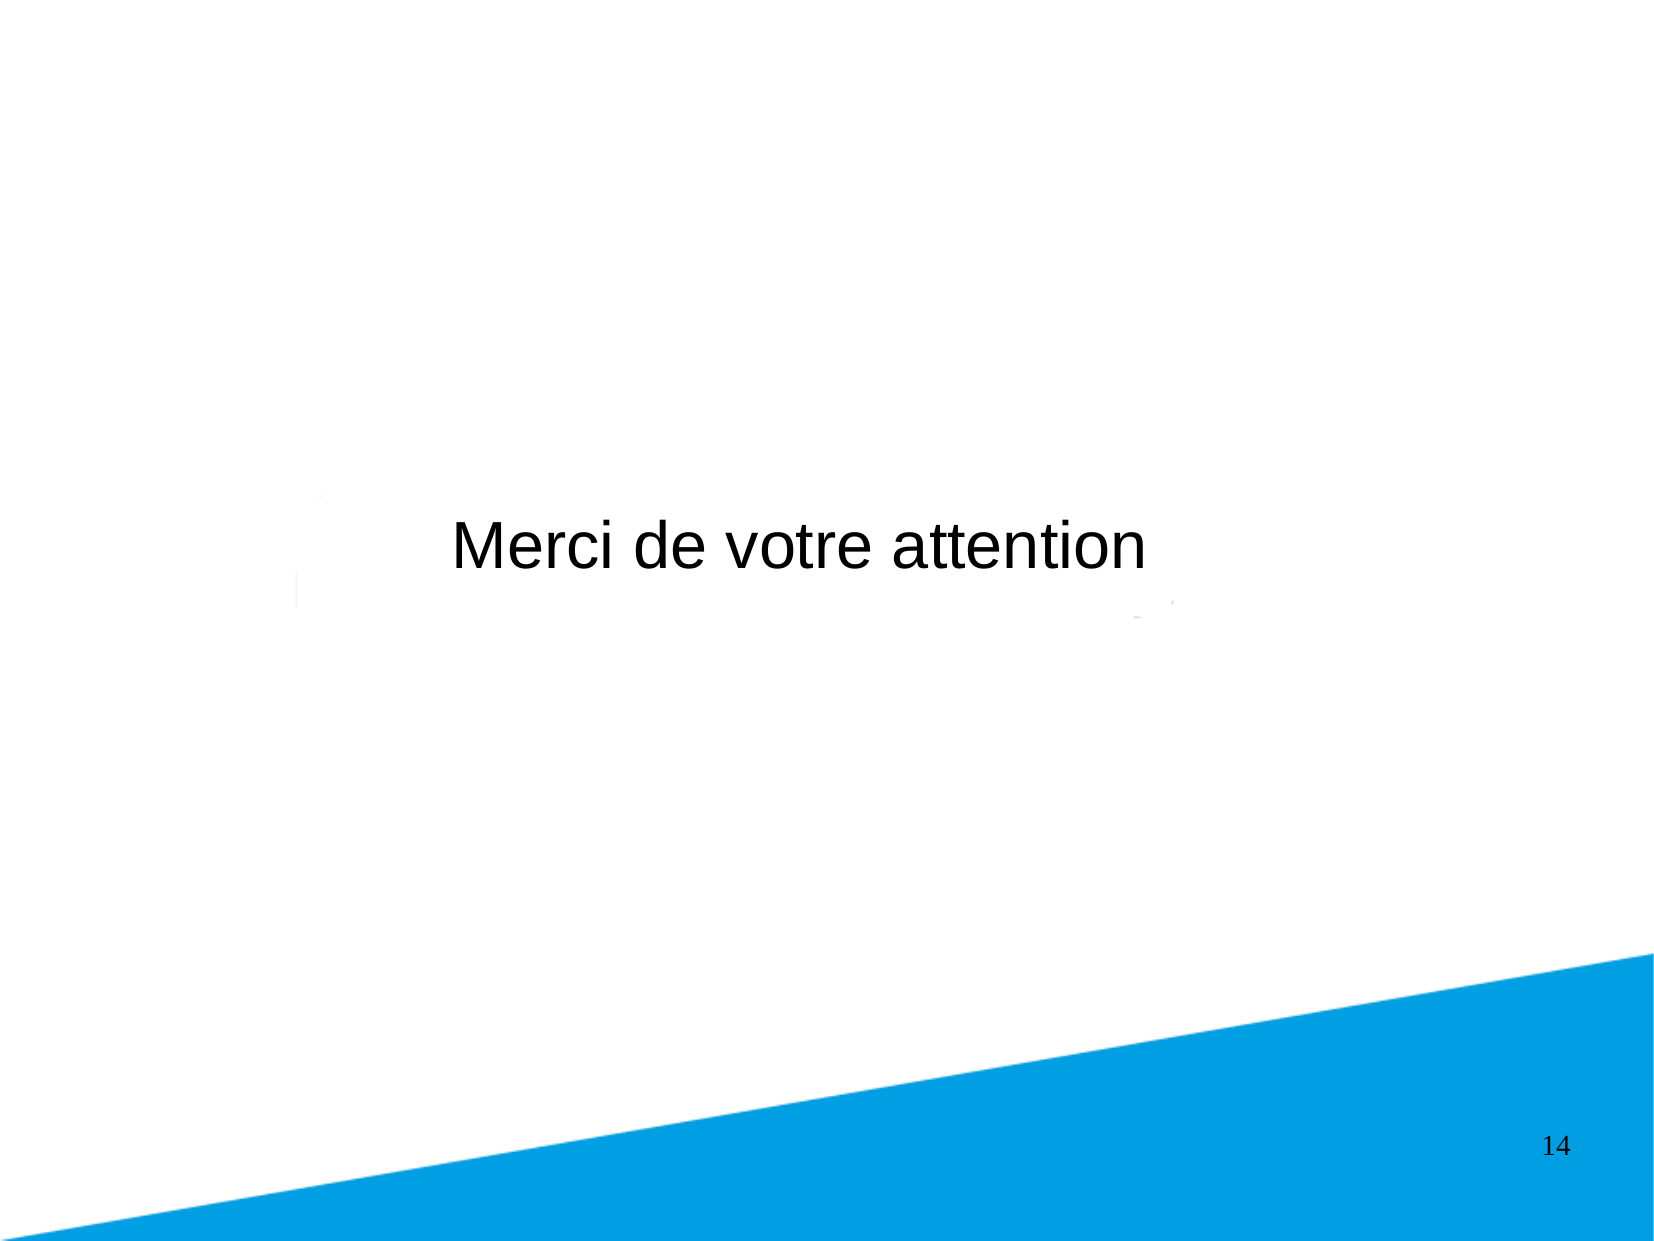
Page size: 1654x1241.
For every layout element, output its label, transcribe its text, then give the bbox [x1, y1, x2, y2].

text_box Merci de votre attention [437, 500, 1166, 591]
picture [0, 0, 1654, 1241]
